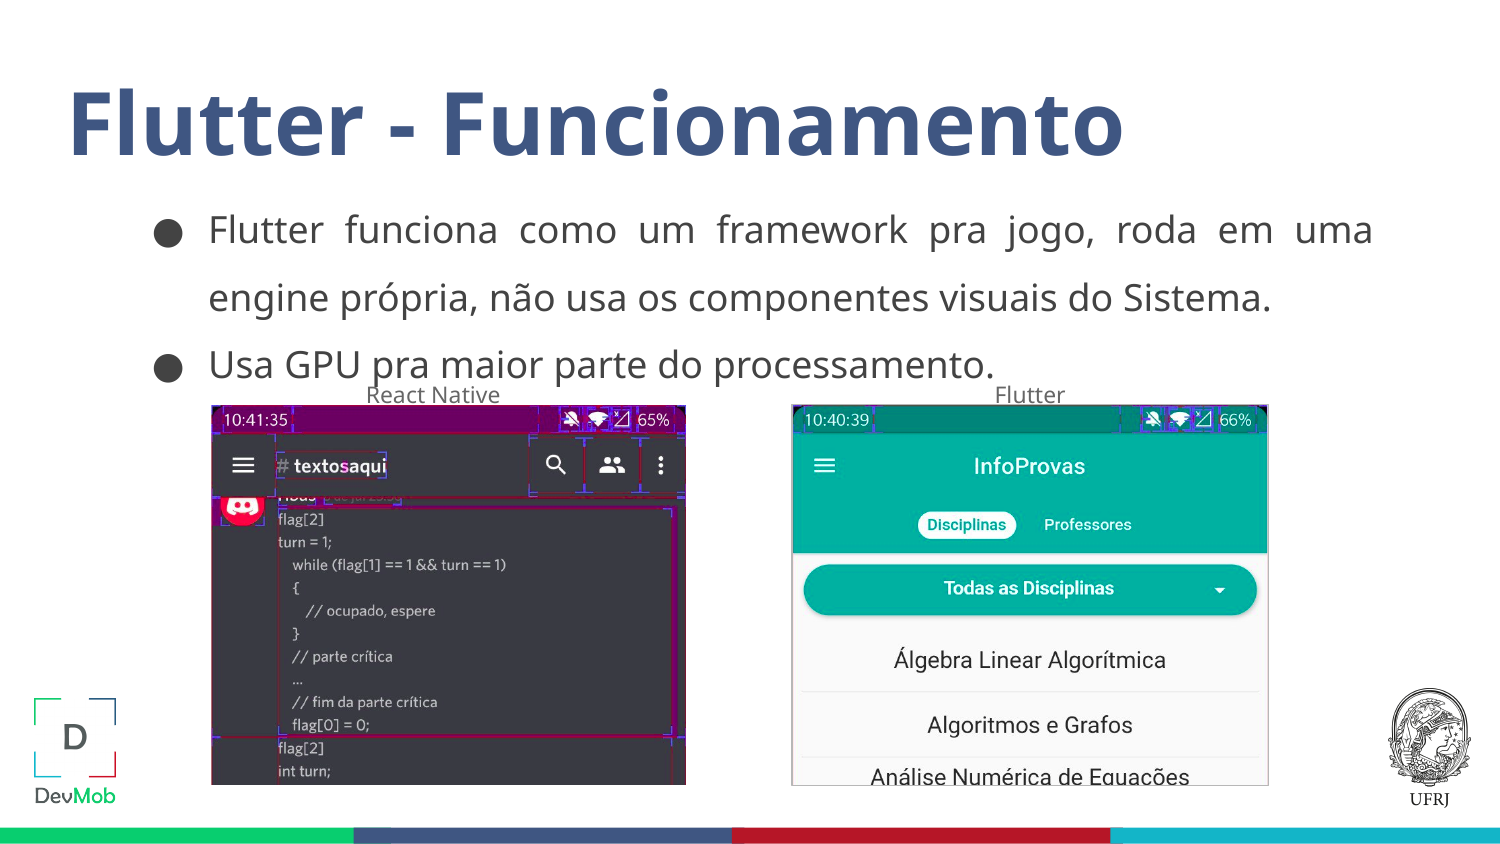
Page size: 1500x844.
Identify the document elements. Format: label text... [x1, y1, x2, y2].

text_box Flutter [946, 365, 1114, 406]
title Flutter - Funcionamento [51, 51, 1449, 189]
picture [1388, 688, 1471, 808]
picture [34, 698, 116, 808]
text_box React Native [350, 365, 518, 406]
picture [211, 405, 686, 785]
picture [792, 405, 1268, 785]
list Flutter funciona como um framework pra jogo, roda em uma engine própria, não usa os componentes visuais do Sistema. Usa GPU pra maior parte do processamento. [118, 169, 1390, 752]
